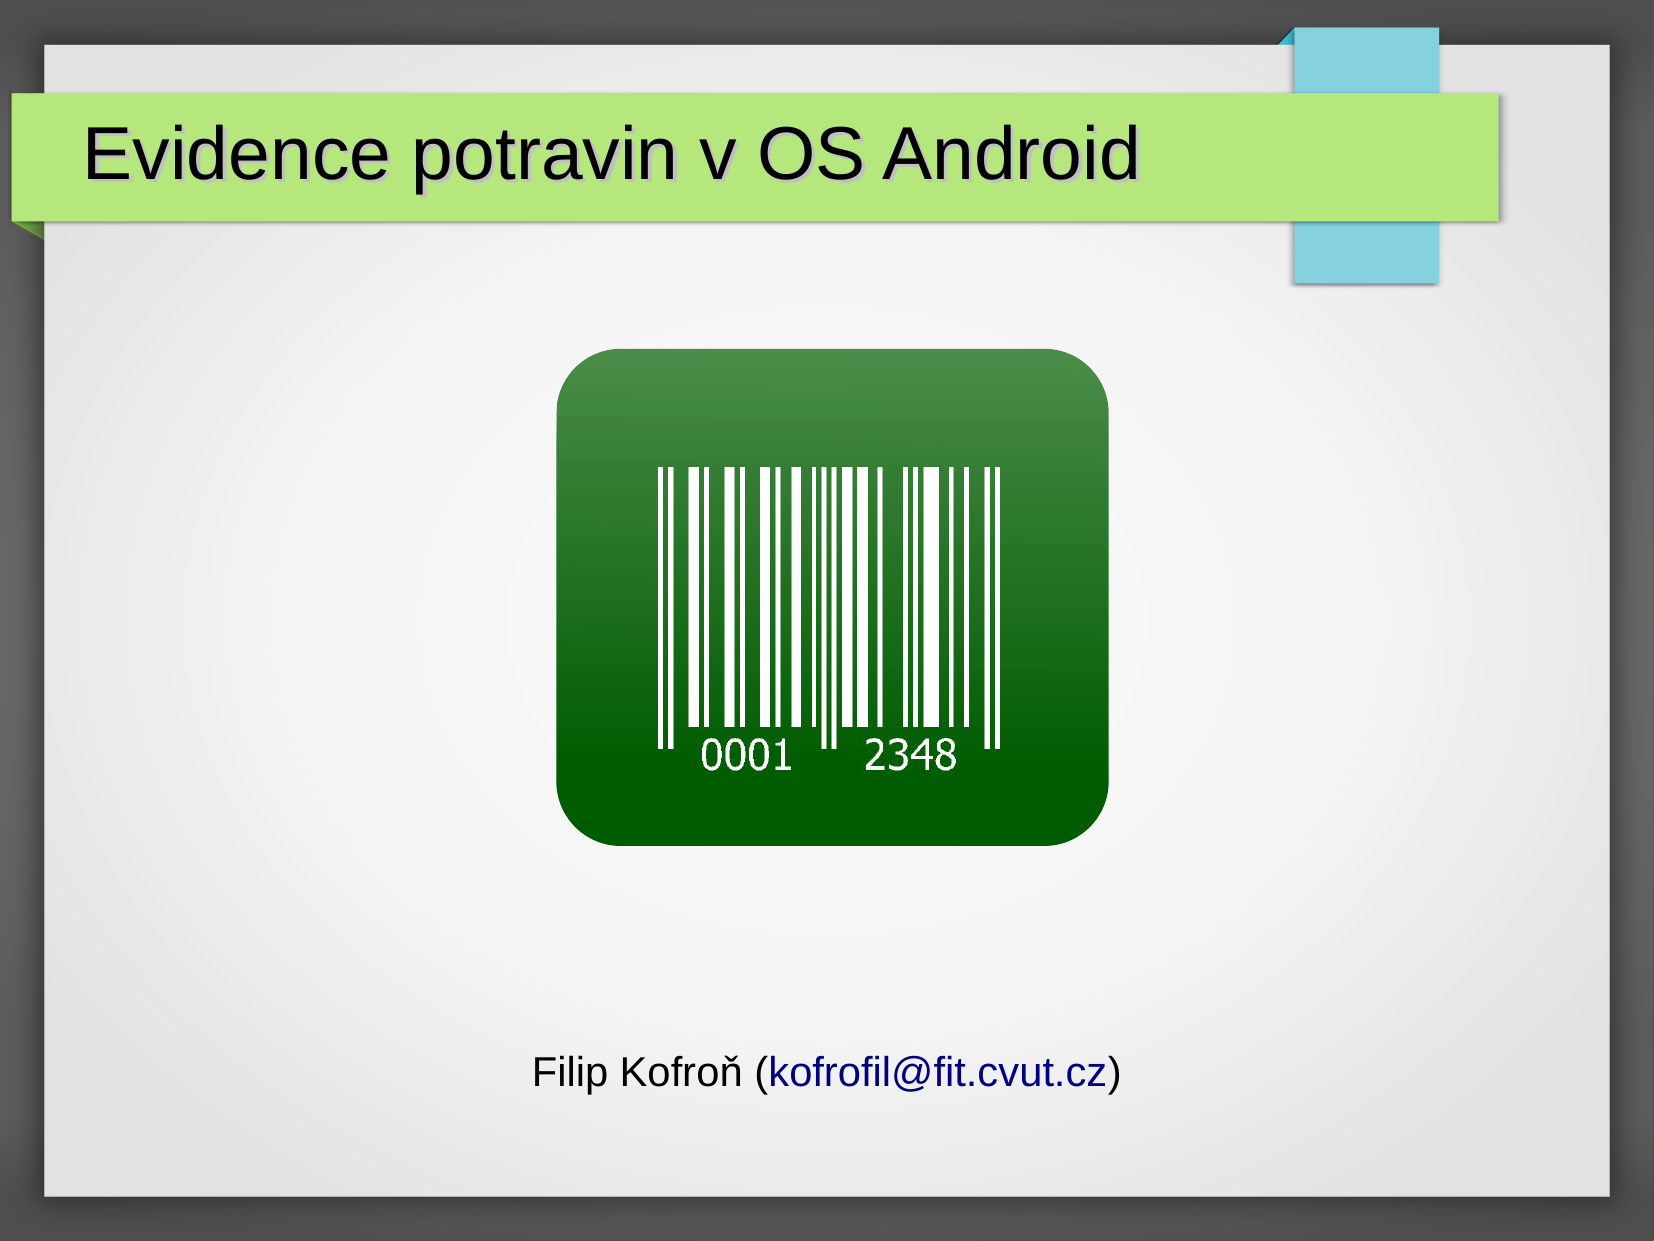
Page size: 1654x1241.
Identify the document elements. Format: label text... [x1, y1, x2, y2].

picture [0, 0, 1654, 1241]
title Evidence potravin v OS Android [82, 94, 1264, 213]
text_box Filip Kofroň (kofrofil@fit.cvut.cz) [47, 1041, 1607, 1104]
